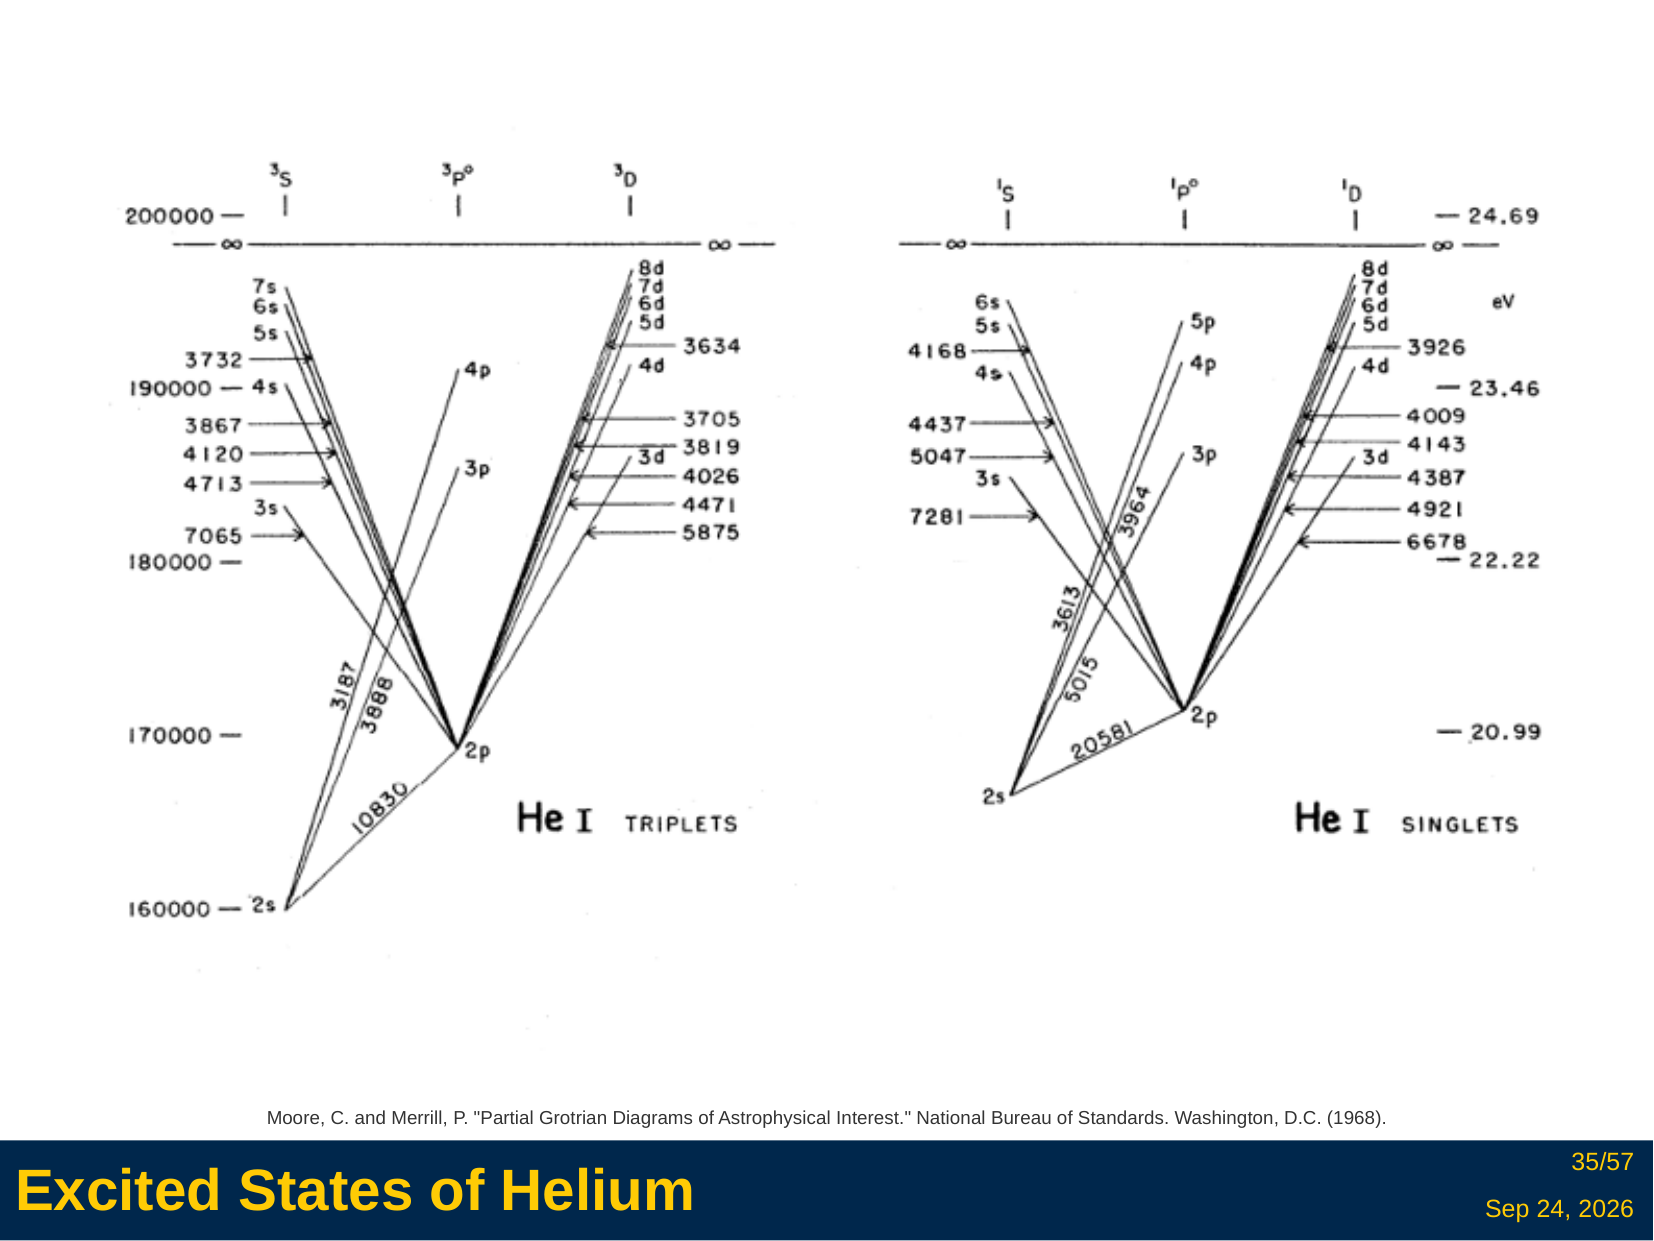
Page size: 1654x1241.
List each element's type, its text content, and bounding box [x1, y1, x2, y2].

title Excited States of Helium [14, 1140, 1380, 1241]
picture [101, 104, 1554, 1051]
